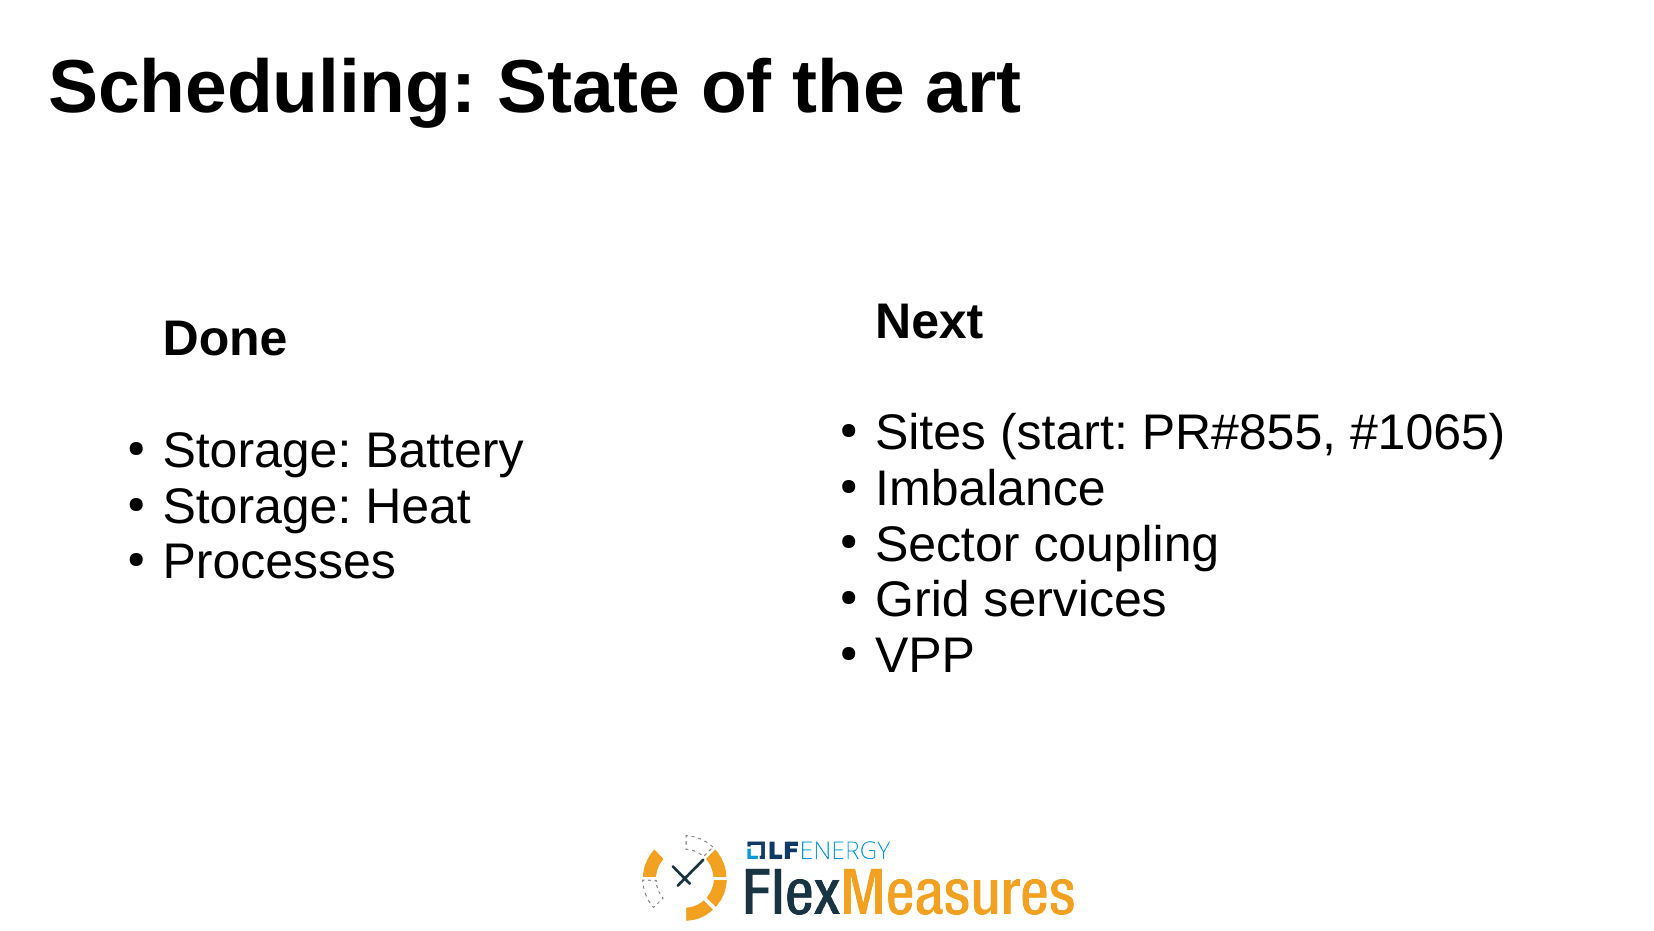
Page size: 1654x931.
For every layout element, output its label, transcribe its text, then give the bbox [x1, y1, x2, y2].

text_box Next Sites (start: PR#855, #1065) Imbalance Sector coupling Grid services VPP [825, 228, 1576, 691]
picture [642, 835, 1074, 921]
text_box Done Storage: Battery Storage: Heat Processes [112, 246, 713, 676]
text_box Scheduling: State of the art [0, 37, 1613, 188]
